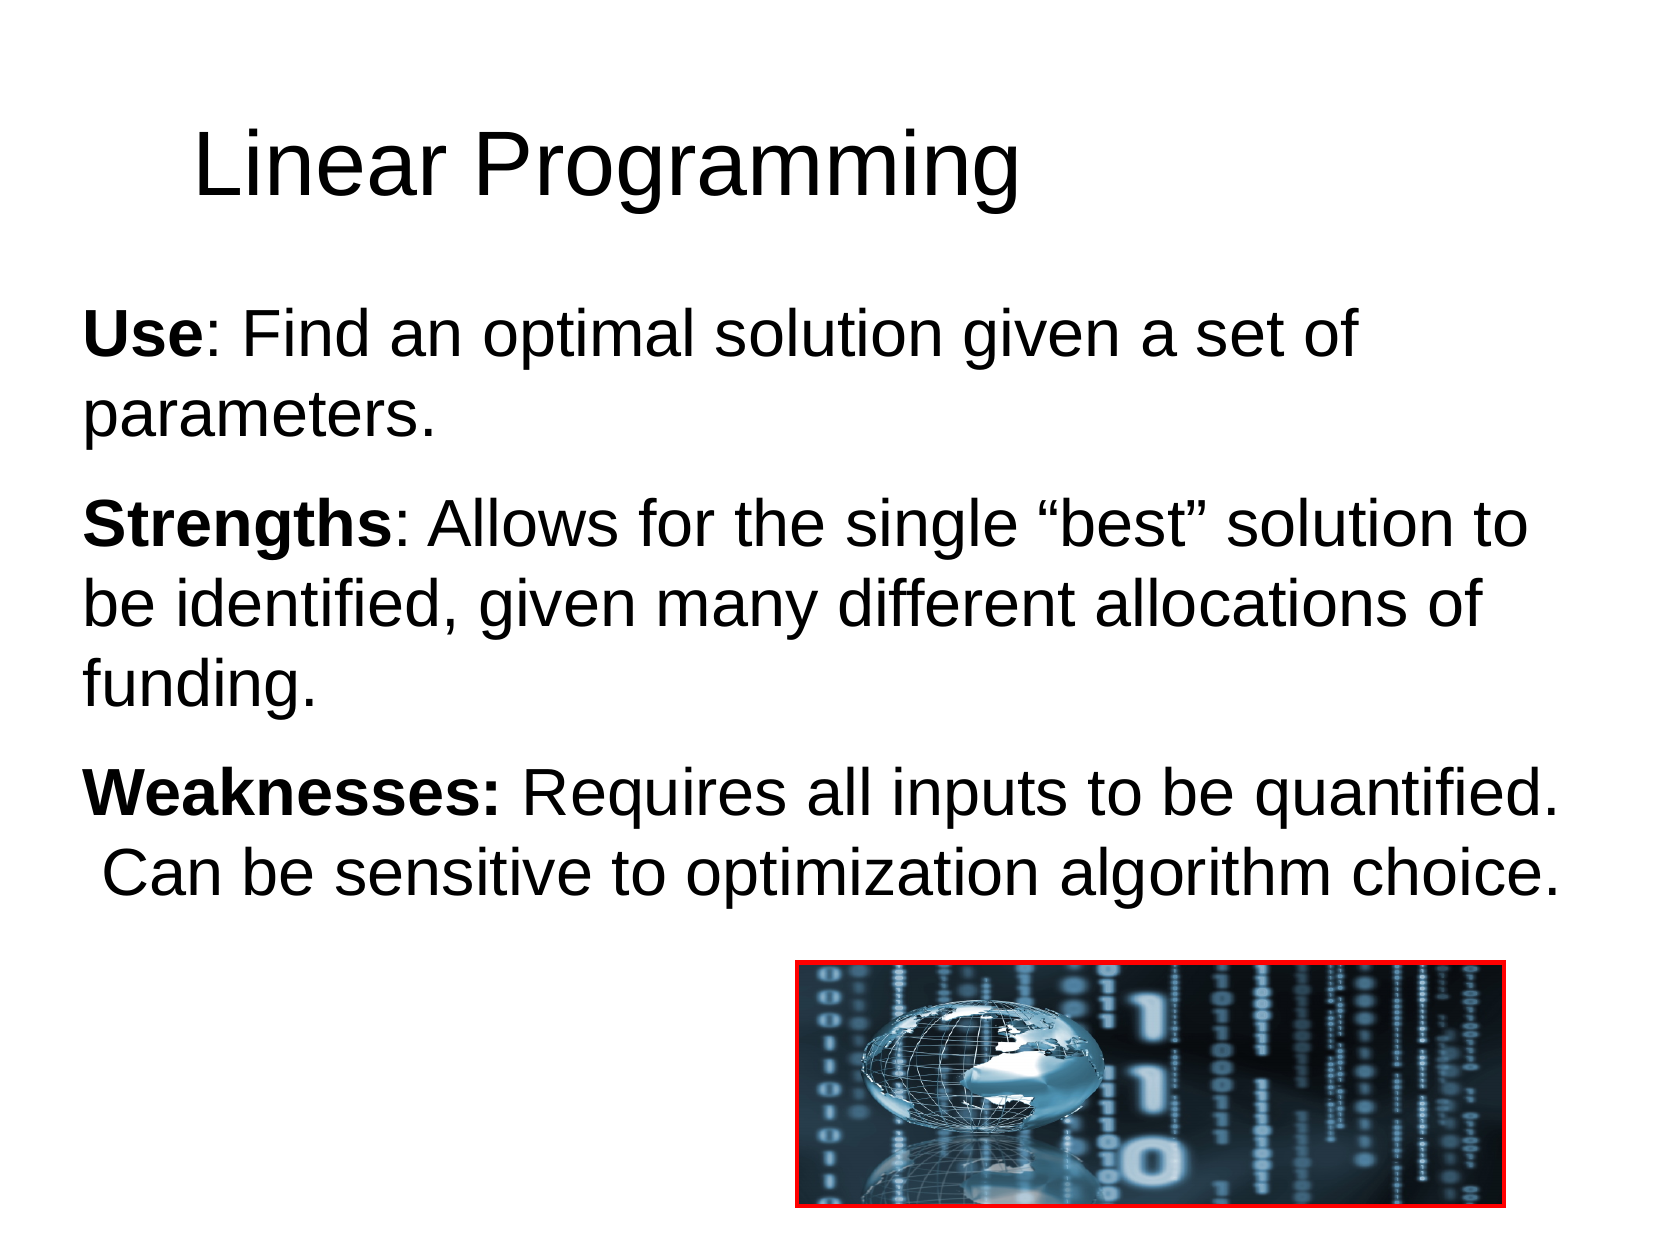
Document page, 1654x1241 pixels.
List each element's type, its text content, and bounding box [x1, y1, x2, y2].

title Linear Programming [192, 55, 1654, 262]
list Use: Find an optimal solution given a set of parameters. Strengths: Allows for the single “best” solution to be identified, given many different allocations of funding. Weaknesses: Requires all inputs to be quantified. Can be sensitive to optimization algorithm choice. [82, 290, 1571, 1010]
picture [799, 1010, 1502, 1204]
